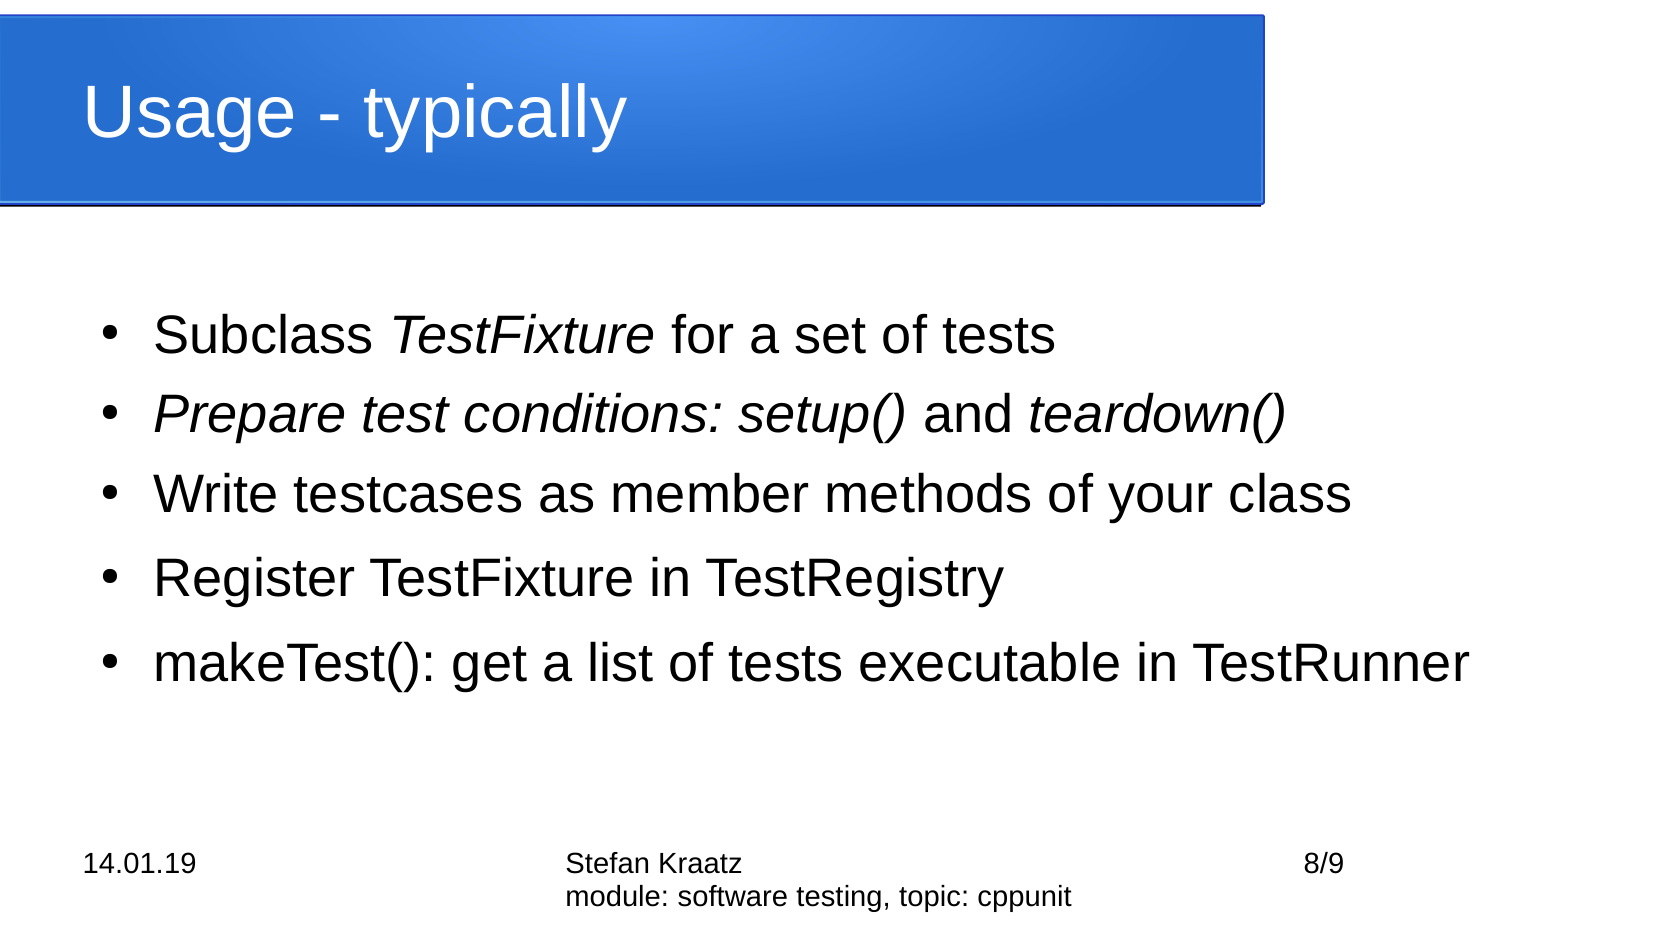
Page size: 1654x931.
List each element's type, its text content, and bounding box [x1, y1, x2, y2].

list Subclass TestFixture for a set of tests Prepare test conditions: setup() and teardown() Write testcases as member methods of your class Register TestFixture in TestRegistry makeTest(): get a list of tests executable in TestRunner [82, 224, 1571, 764]
title Usage - typically [82, 35, 1235, 189]
